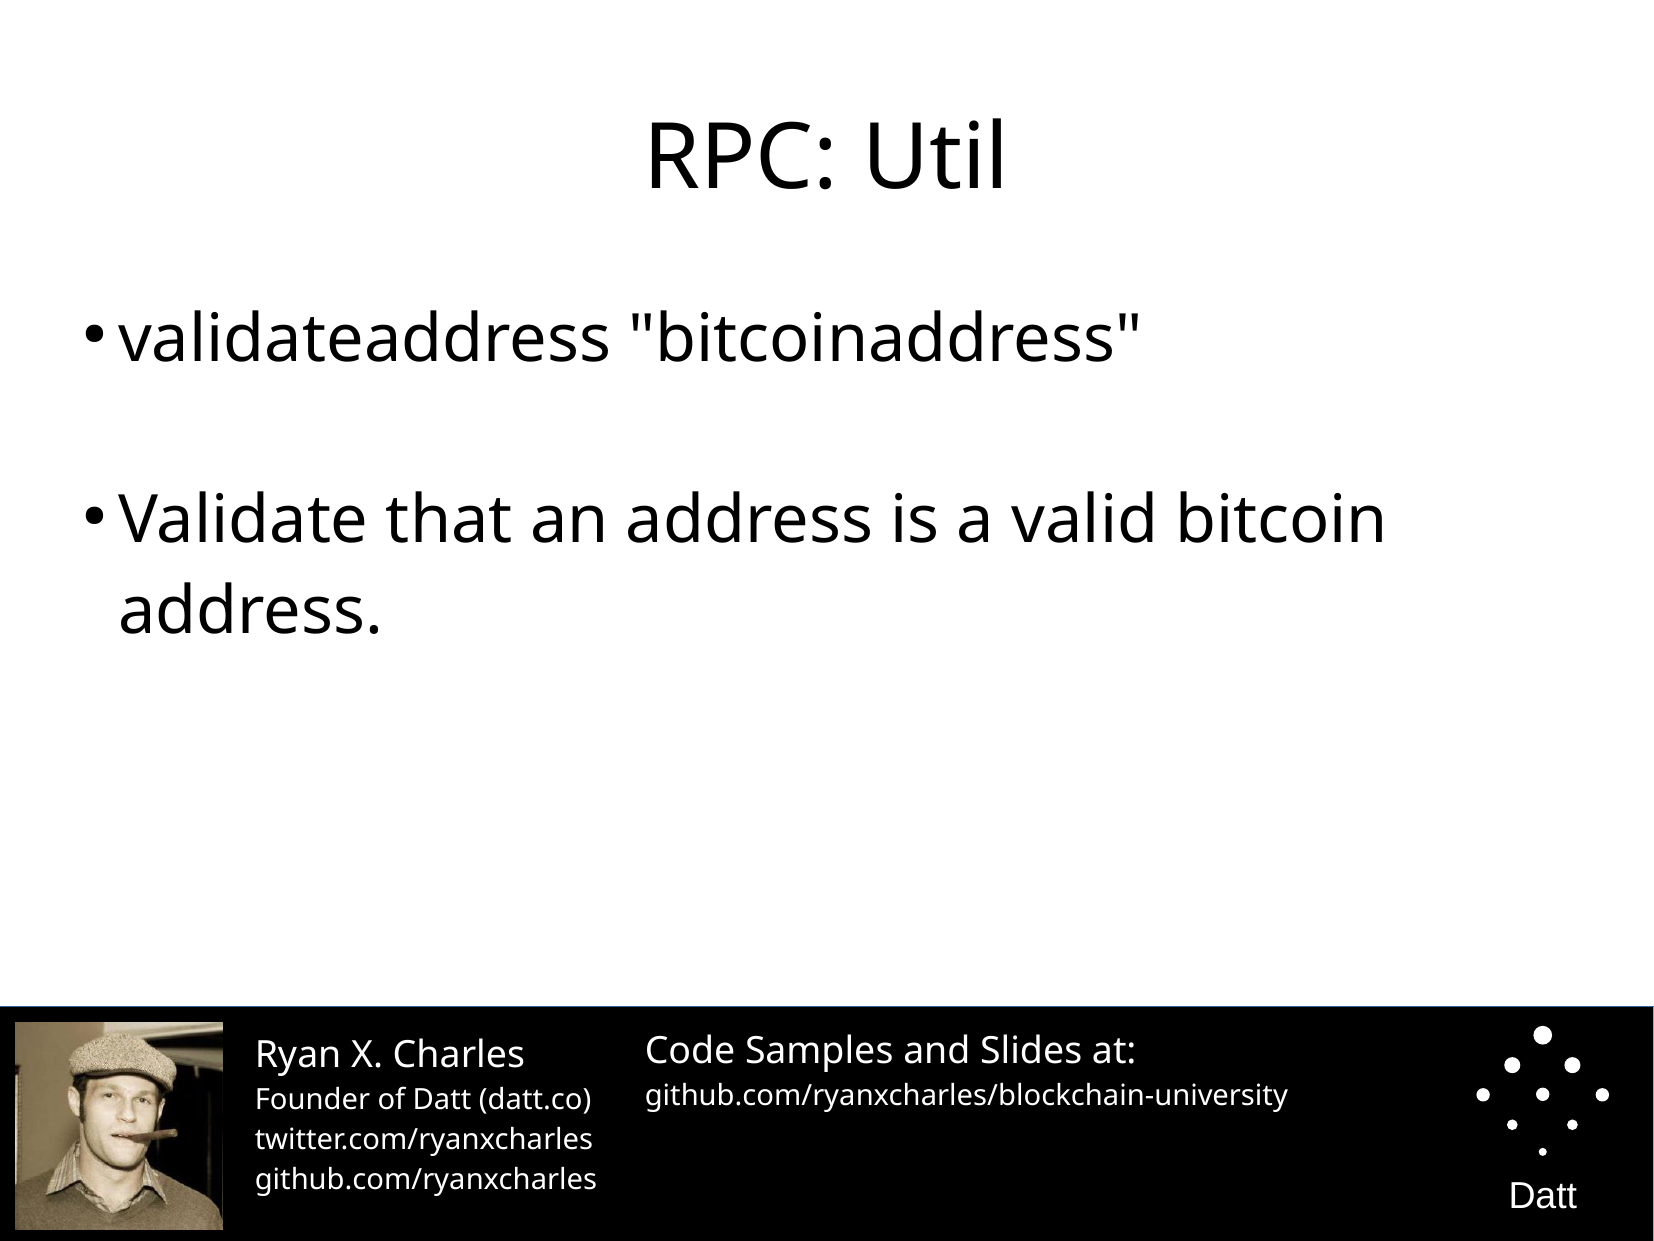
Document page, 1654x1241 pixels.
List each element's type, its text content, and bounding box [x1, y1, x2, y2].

picture [1475, 1023, 1611, 1159]
title RPC: Util [82, 49, 1571, 257]
text_box Code Samples and Slides at: github.com/ryanxcharles/blockchain-university [630, 1015, 1403, 1156]
text_box [0, 1006, 1654, 1241]
picture [15, 1022, 223, 1231]
text_box Ryan X. Charles Founder of Datt (datt.co) twitter.com/ryanxcharles github.com/ryanxcharles [240, 1020, 976, 1241]
text_box Datt [1452, 1167, 1633, 1241]
subtitle validateaddress "bitcoinaddress" Validate that an address is a valid bitcoin address. [82, 290, 1571, 1006]
